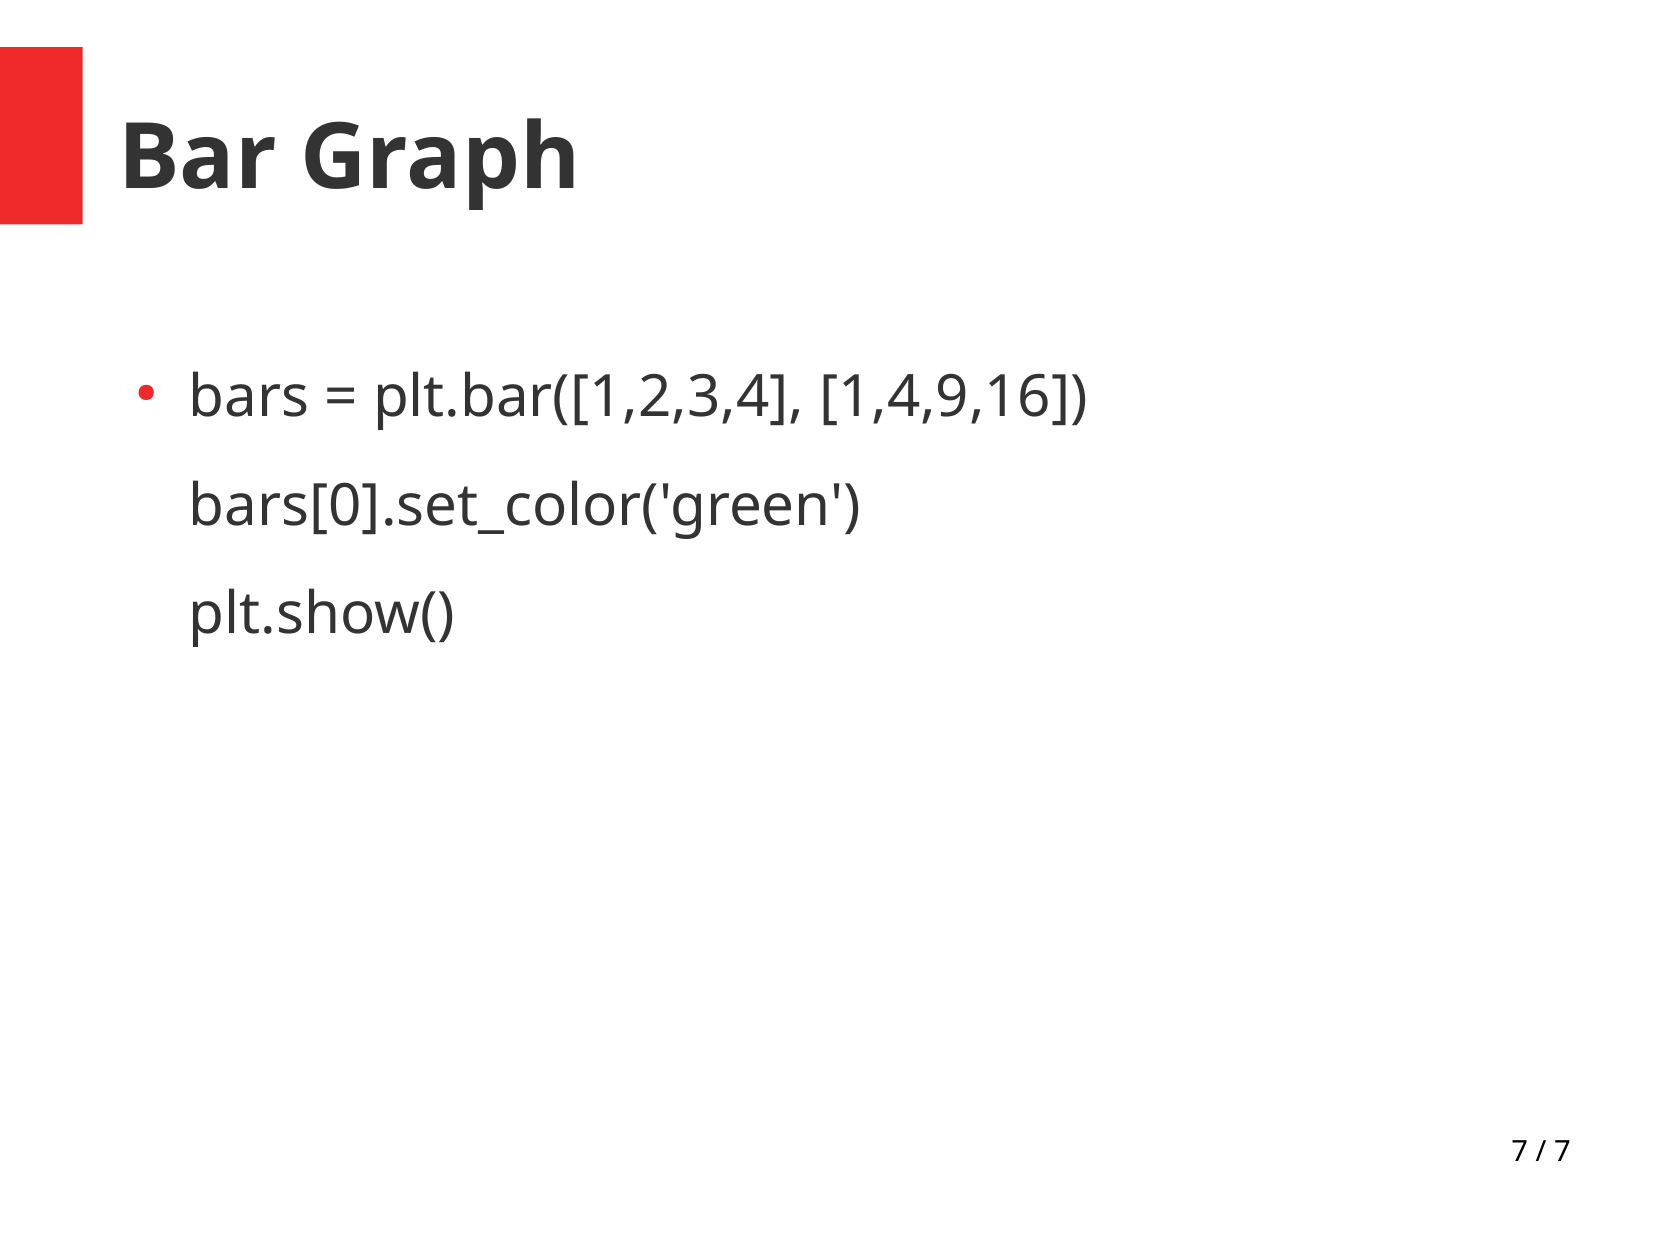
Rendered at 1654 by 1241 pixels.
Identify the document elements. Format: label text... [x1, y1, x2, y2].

title Bar Graph [118, 49, 1571, 257]
list bars = plt.bar([1,2,3,4], [1,4,9,16]) bars[0].set_color('green') plt.show() [118, 354, 1536, 1074]
